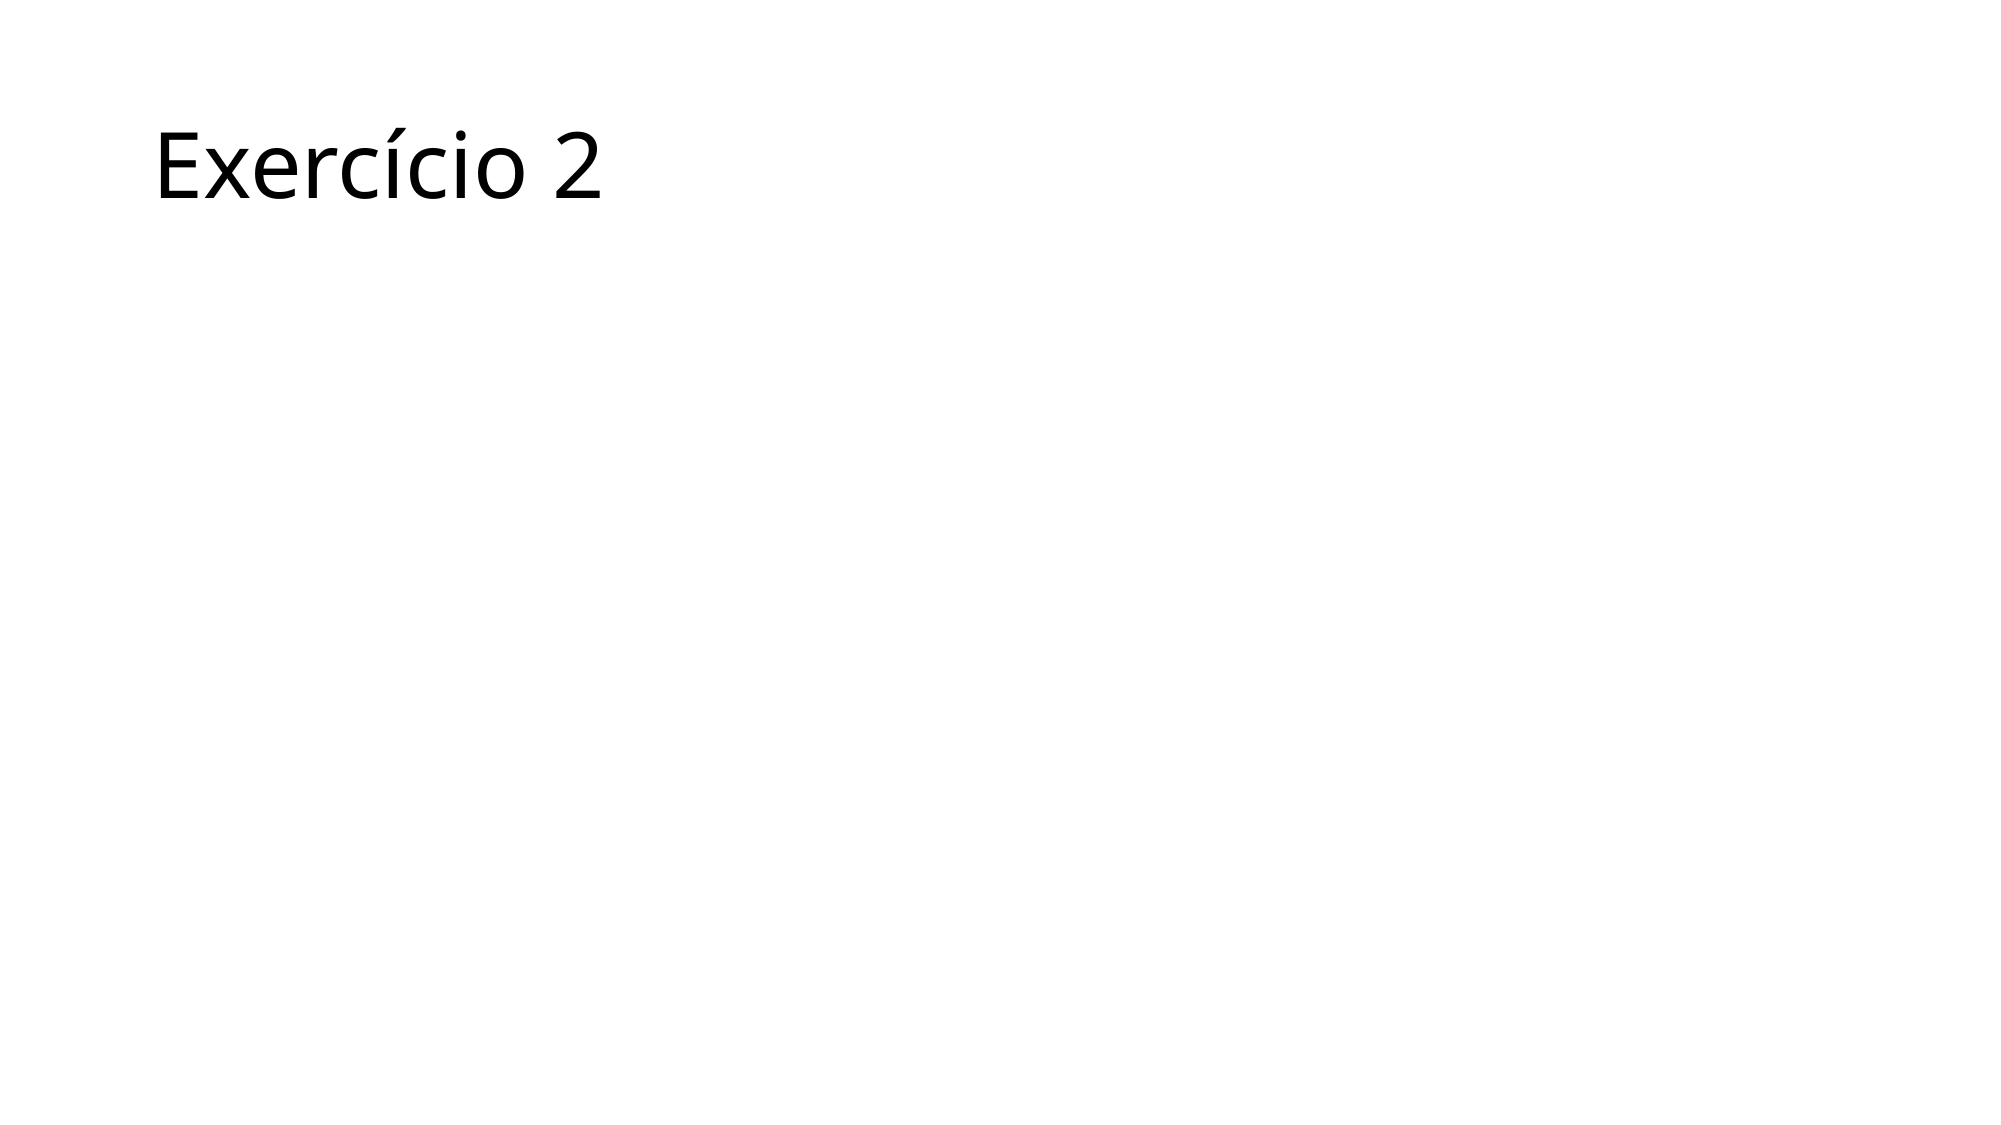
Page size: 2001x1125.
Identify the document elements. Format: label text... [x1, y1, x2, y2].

title Exercício 2 [137, 59, 1863, 278]
